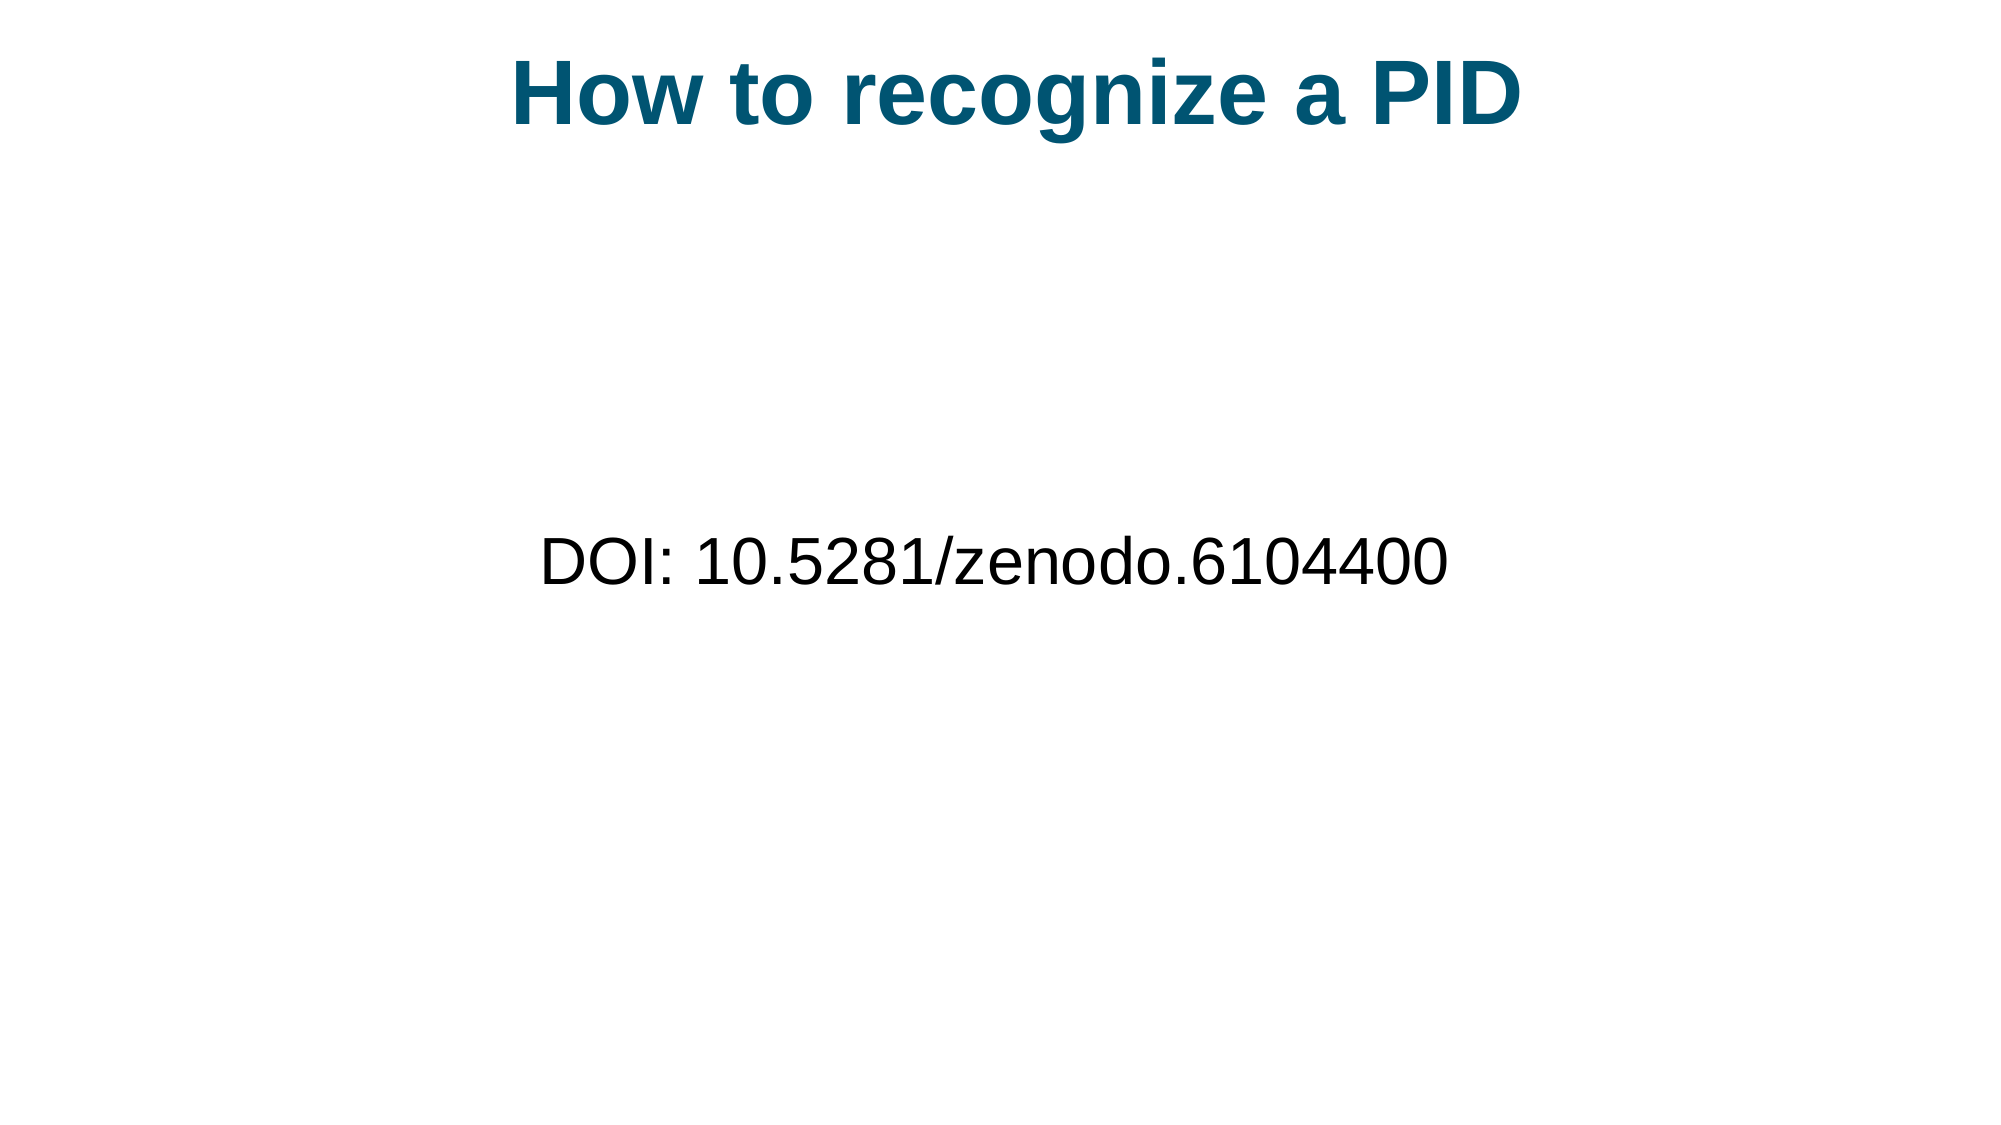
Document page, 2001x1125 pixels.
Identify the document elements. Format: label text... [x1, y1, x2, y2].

title How to recognize a PID [150, 2, 1850, 184]
subtitle DOI: 10.5281/zenodo.6104400 [94, 472, 1895, 650]
